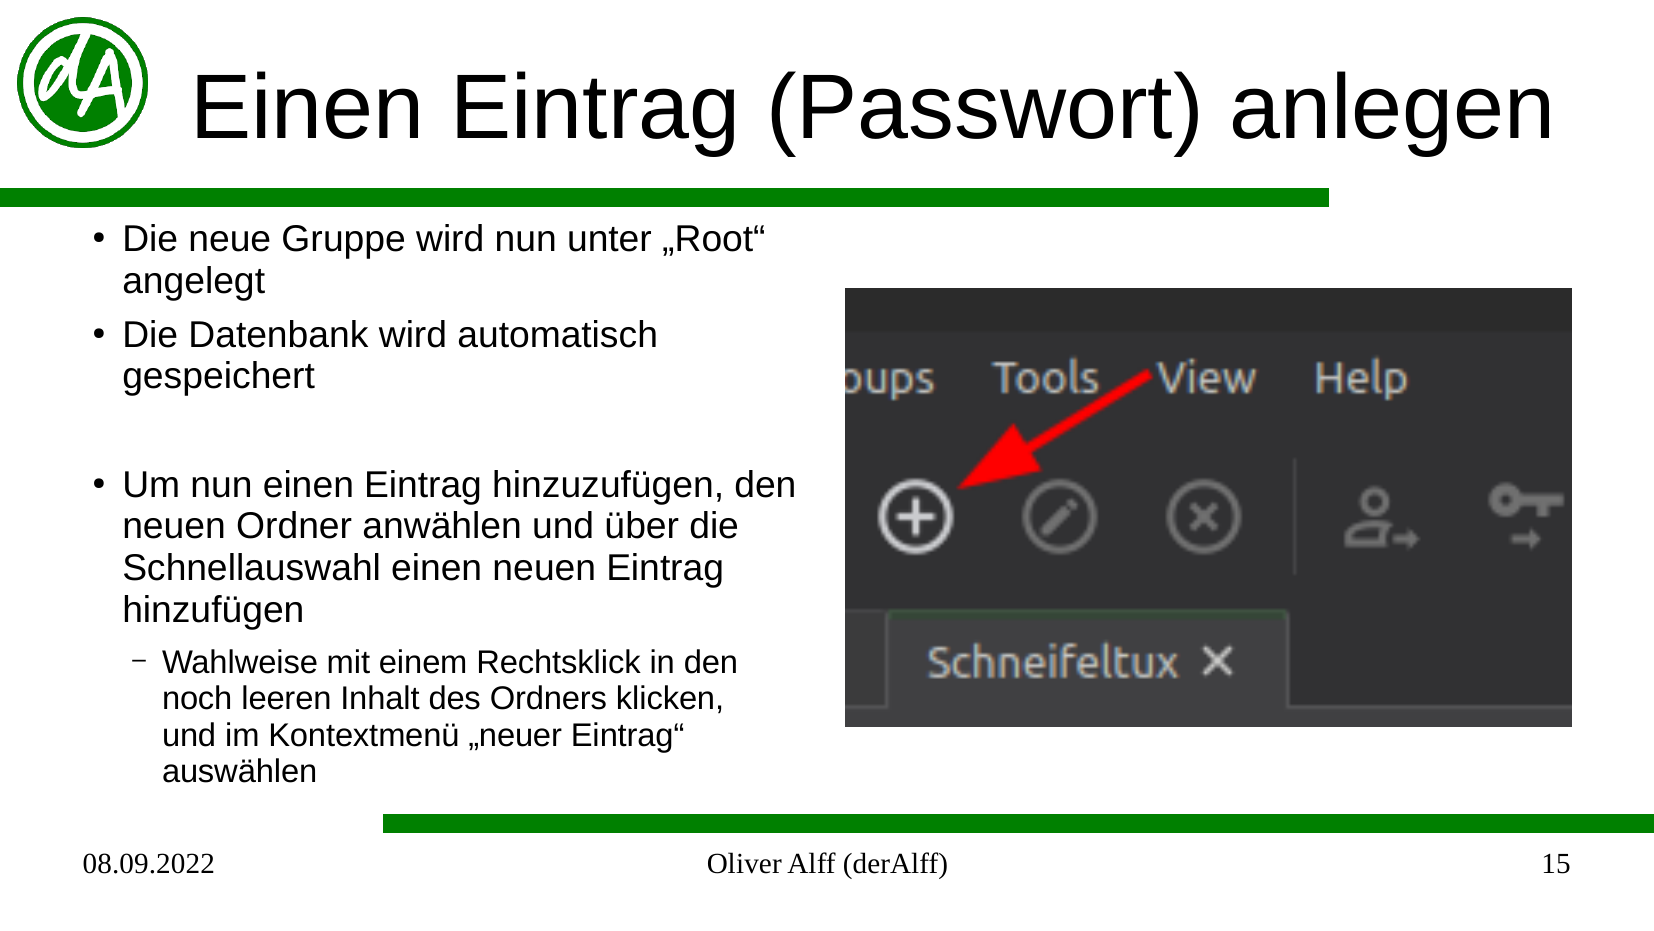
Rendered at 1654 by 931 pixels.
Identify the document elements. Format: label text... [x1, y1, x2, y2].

title Einen Eintrag (Passwort) anlegen [177, 37, 1571, 178]
picture [845, 288, 1572, 727]
list Die neue Gruppe wird nun unter „Root“ angelegt Die Datenbank wird automatisch gespeichert Um nun einen Eintrag hinzuzufügen, den neuen Ordner anwählen und über die Schnellauswahl einen neuen Eintrag hinzufügen Wahlweise mit einem Rechtsklick in den noch leeren Inhalt des Ordners klicken, und im Kontextmenü „neuer Eintrag“ auswählen [82, 217, 809, 798]
picture [17, 17, 148, 148]
